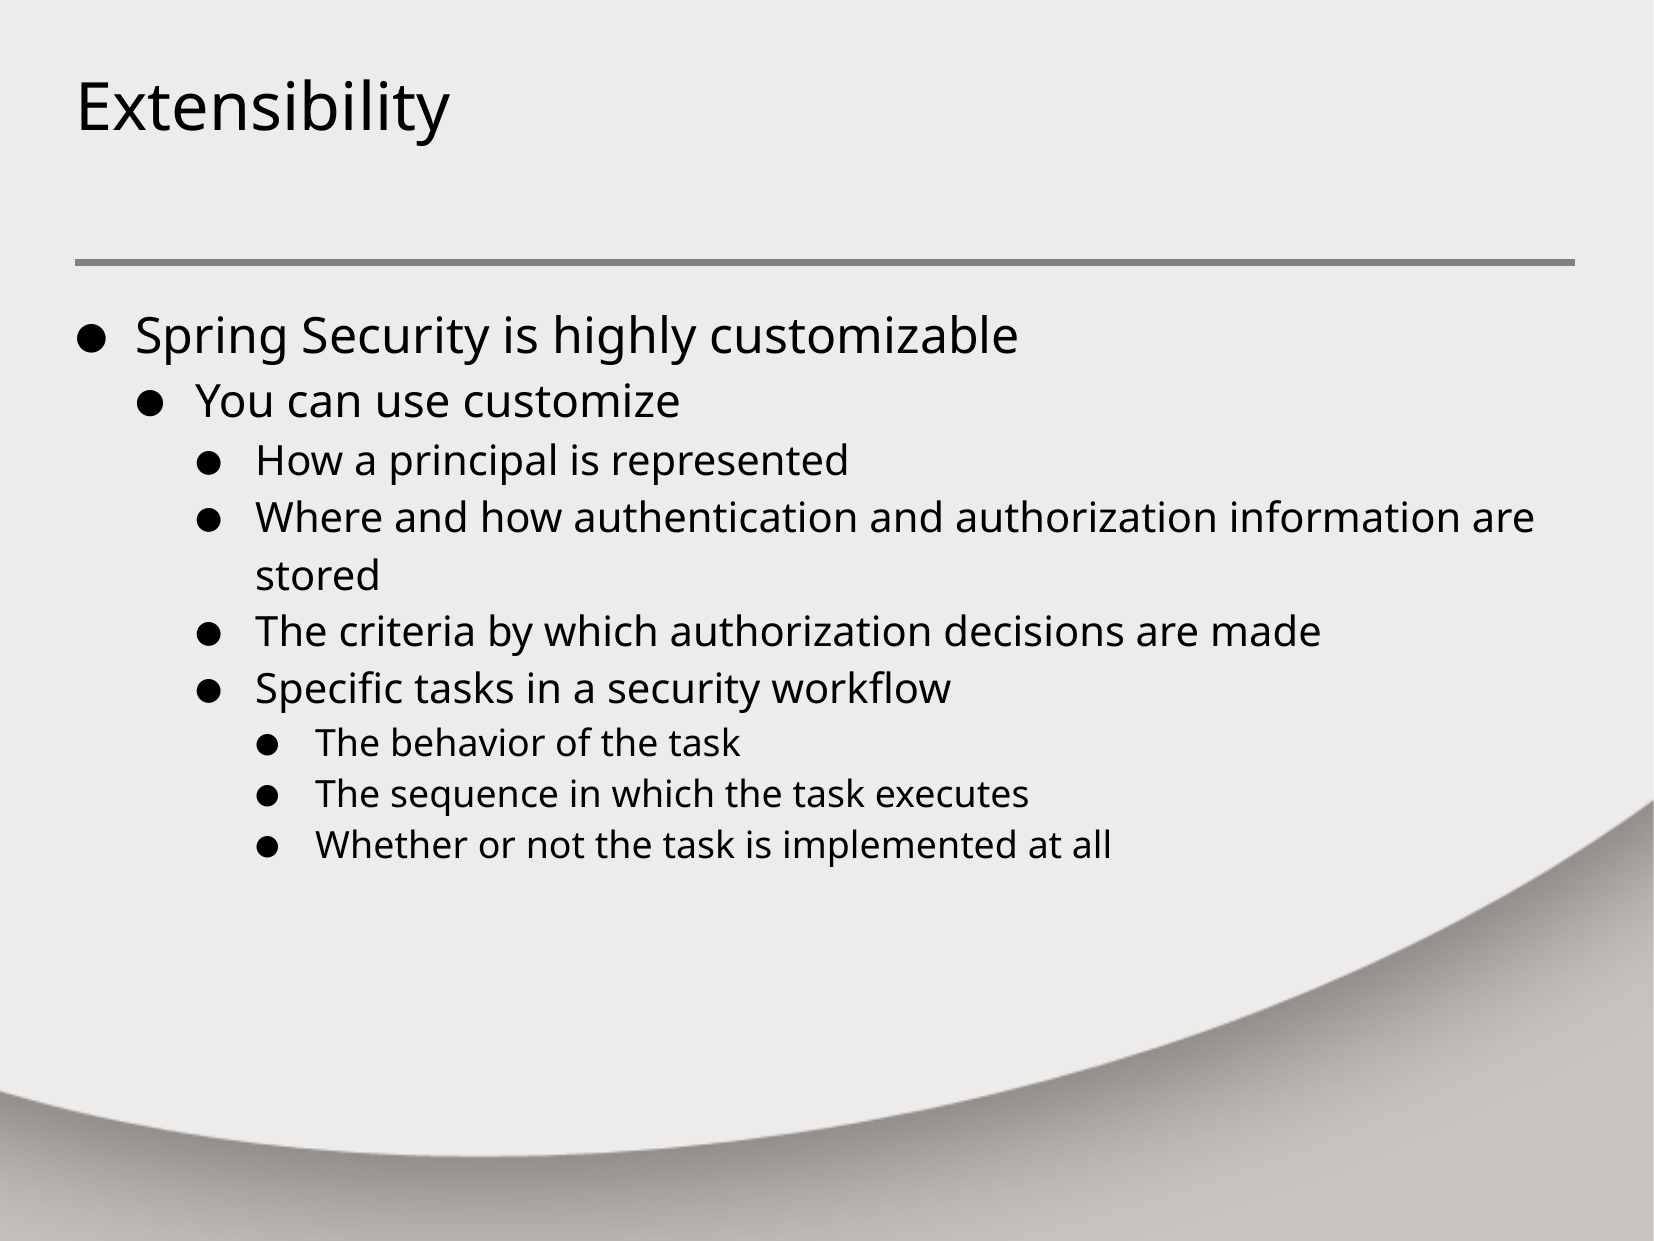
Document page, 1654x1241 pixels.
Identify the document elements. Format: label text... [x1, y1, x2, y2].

title Extensibility [75, 75, 1576, 226]
picture [0, 0, 1654, 1241]
list Spring Security is highly customizable You can use customize How a principal is represented Where and how authentication and authorization information are stored The criteria by which authorization decisions are made Specific tasks in a security workflow The behavior of the task The sequence in which the task executes Whether or not the task is implemented at all [75, 300, 1576, 1163]
